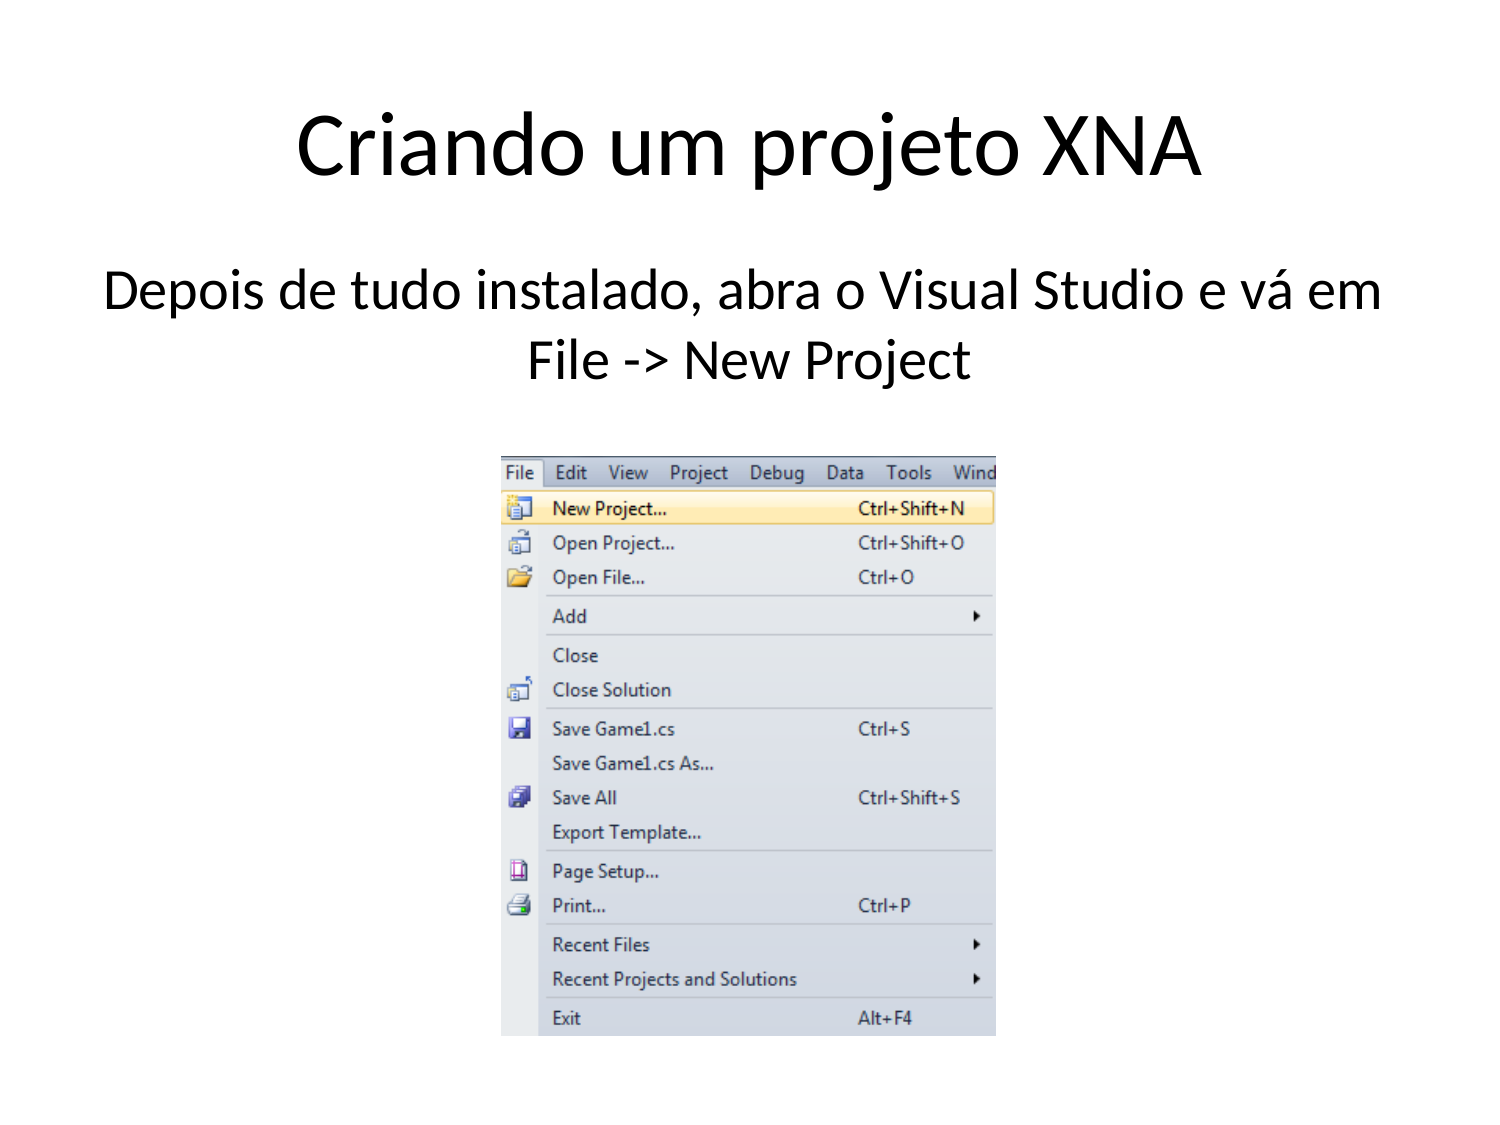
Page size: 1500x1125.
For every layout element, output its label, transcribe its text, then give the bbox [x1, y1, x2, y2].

text_box Criando um projeto XNA [74, 45, 1425, 233]
picture [501, 489, 996, 1036]
text_box Depois de tudo instalado, abra o Visual Studio e vá em File -> New Project [41, 243, 1459, 489]
